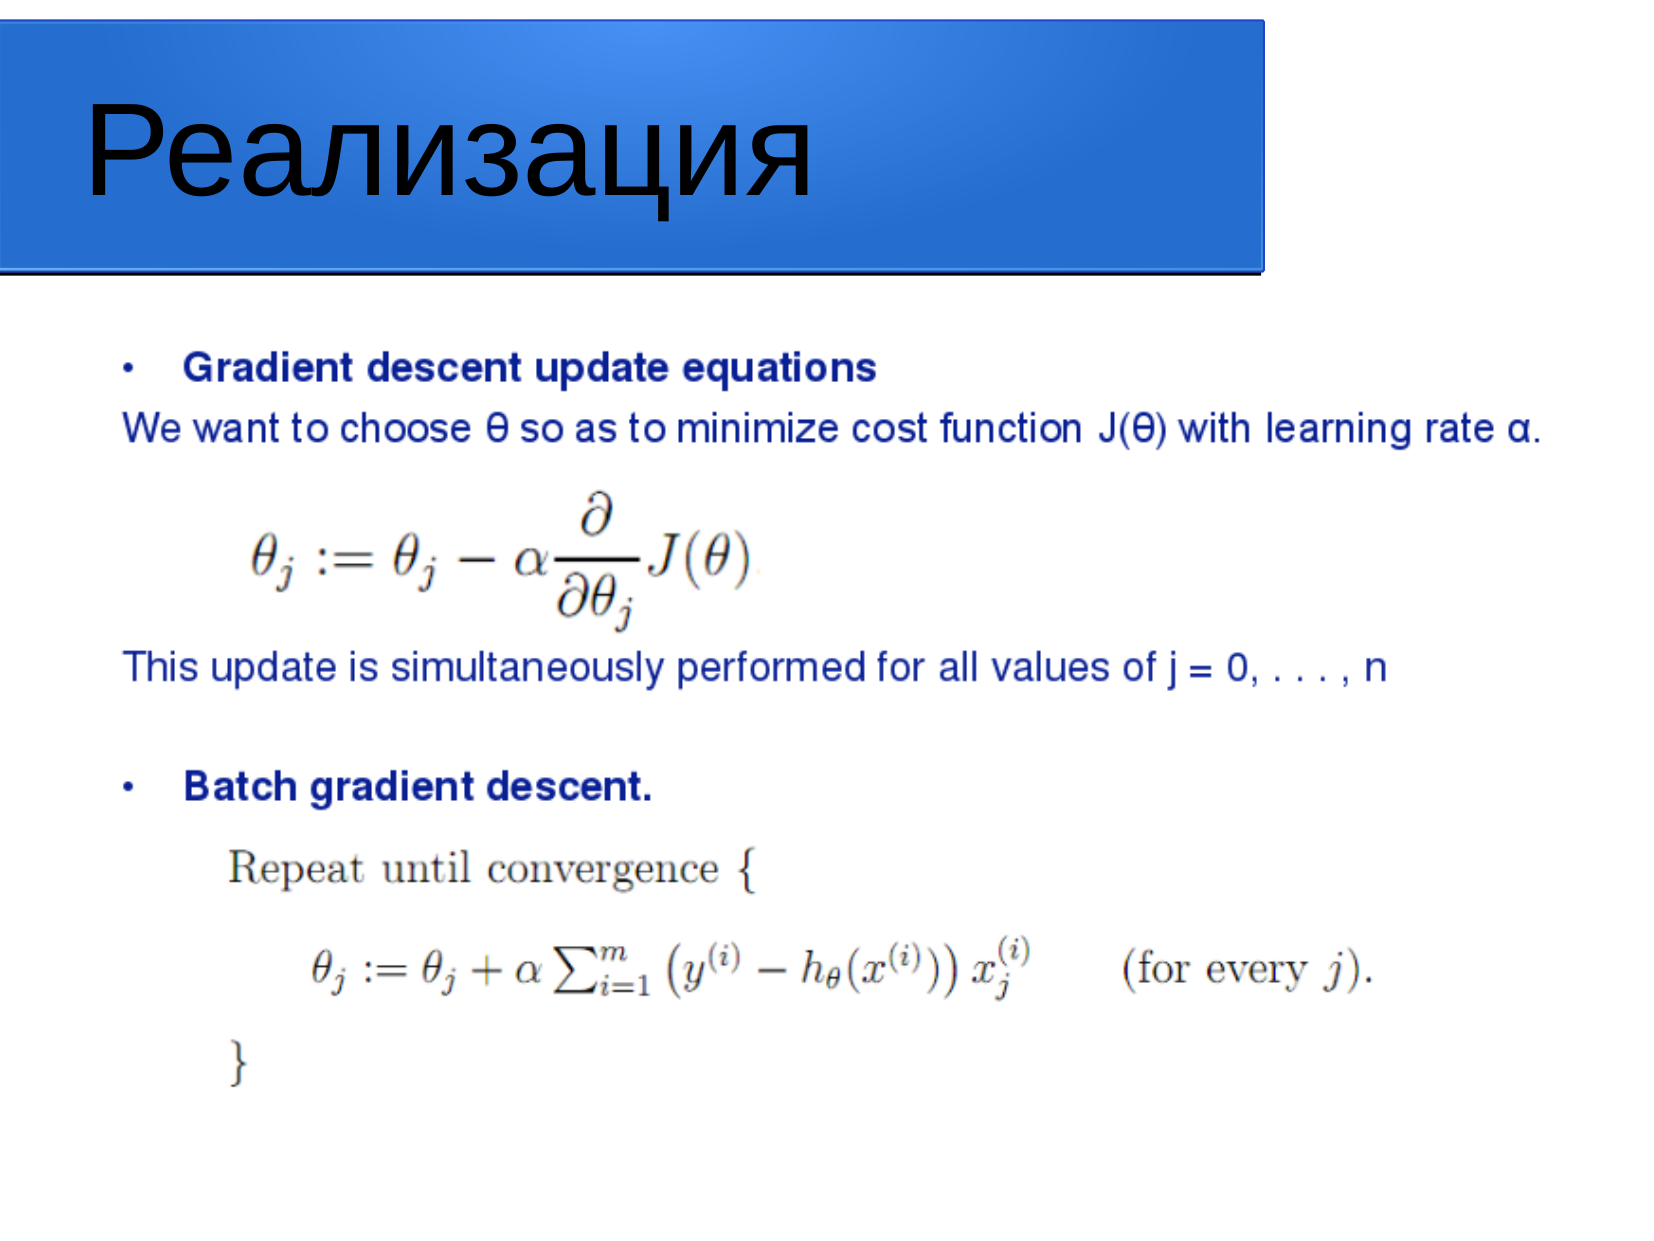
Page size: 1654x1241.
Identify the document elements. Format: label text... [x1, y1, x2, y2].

title Реализация [82, 47, 1235, 252]
picture [59, 342, 1554, 1123]
